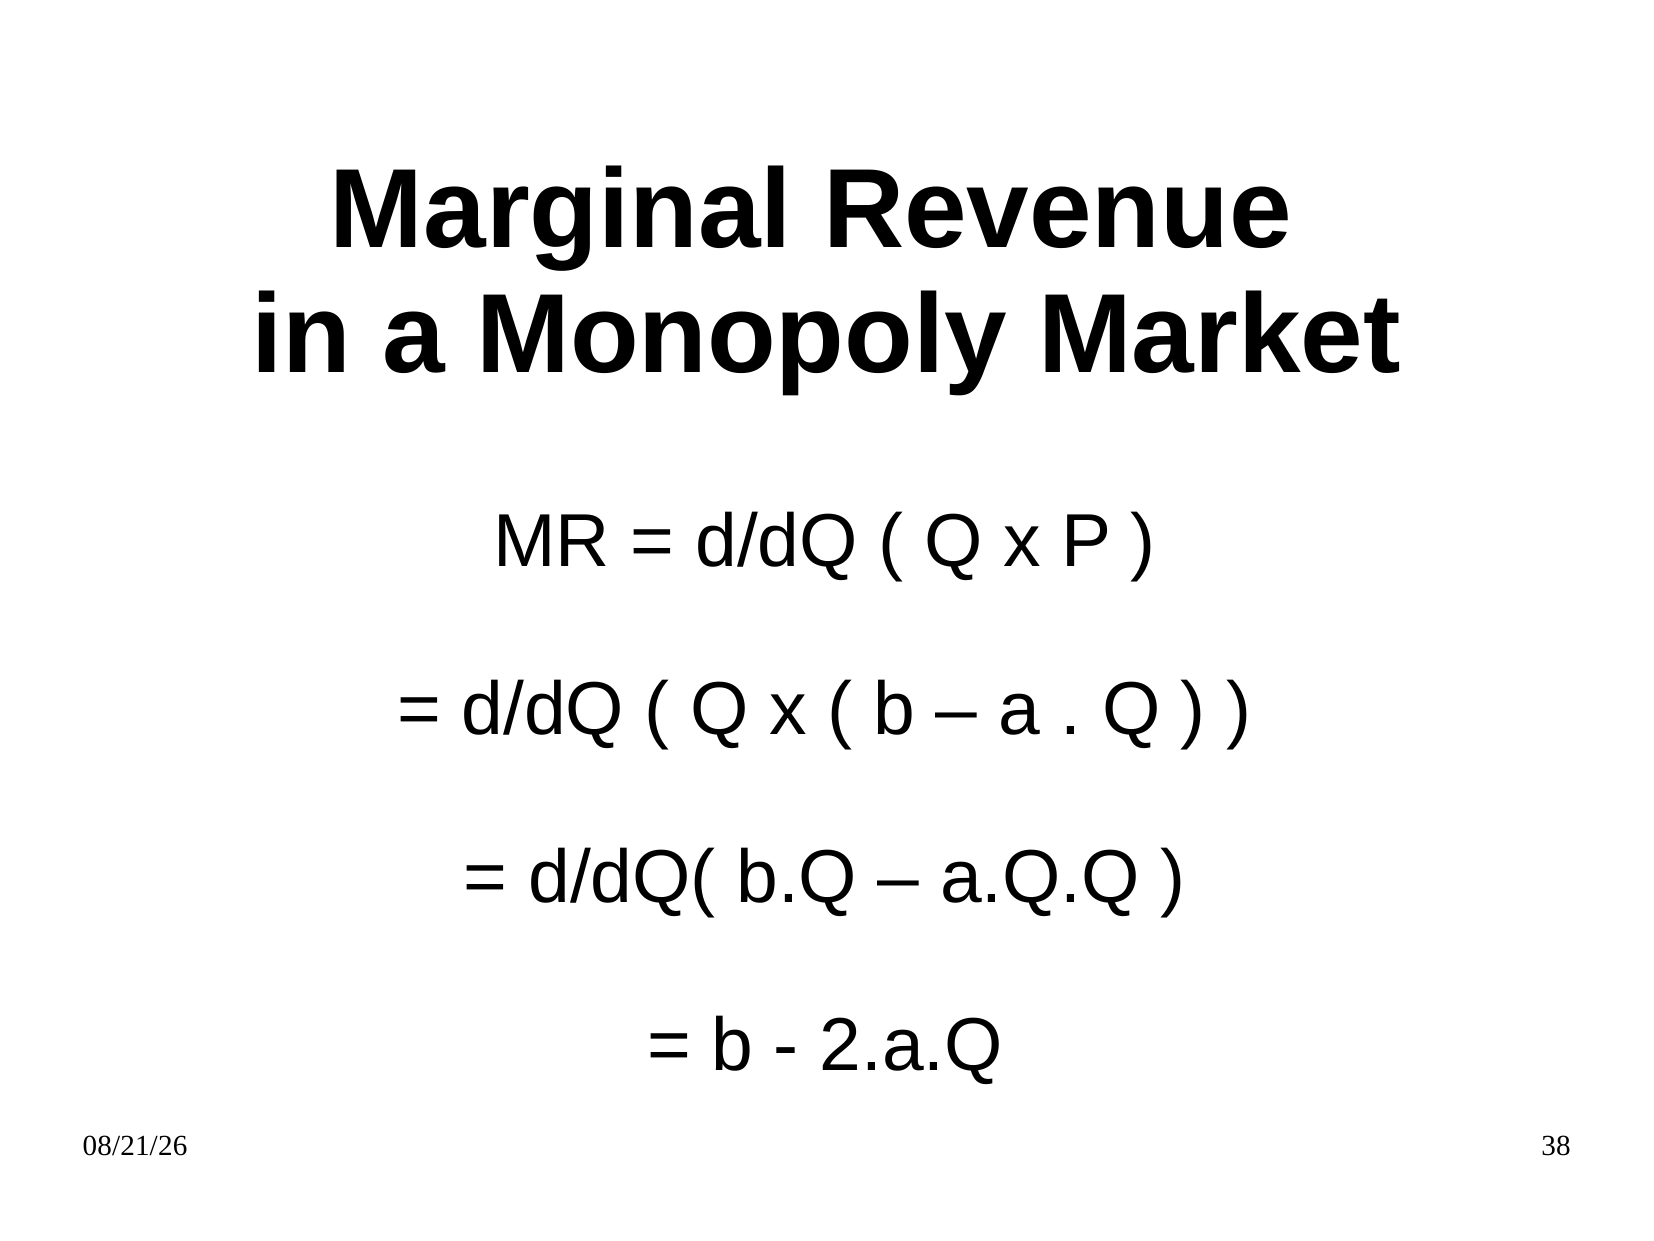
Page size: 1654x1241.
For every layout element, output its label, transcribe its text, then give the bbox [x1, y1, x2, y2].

subtitle MR = d/dQ ( Q x P ) = d/dQ ( Q x ( b – a . Q ) ) = d/dQ( b.Q – a.Q.Q ) = b - 2.a.Q [80, 473, 1570, 1112]
title Marginal Revenue in a Monopoly Market [82, 145, 1571, 397]
